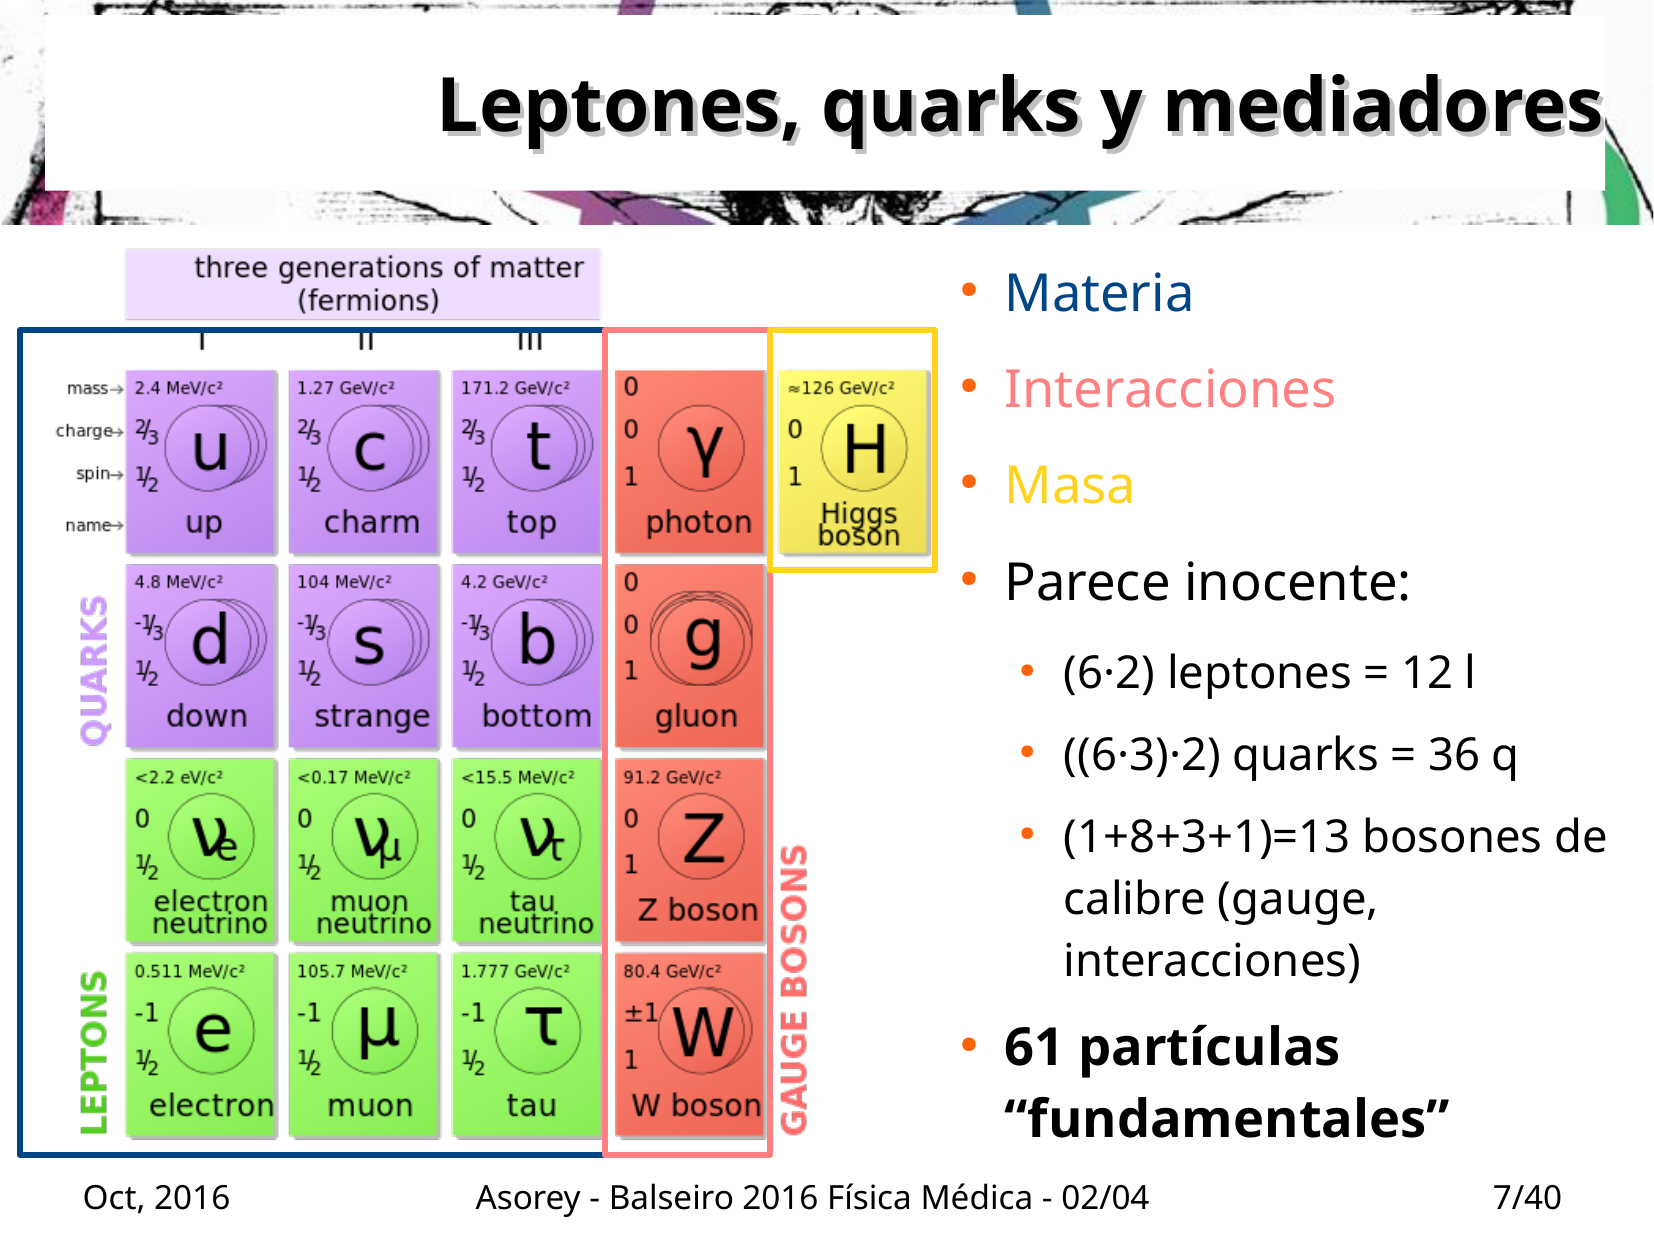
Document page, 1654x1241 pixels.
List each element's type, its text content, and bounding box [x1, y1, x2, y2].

title Leptones, quarks y mediadores [45, 15, 1606, 191]
picture [0, 0, 1654, 1171]
list Materia Interacciones Masa Parece inocente: (6·2) leptones = 12 l ((6·3)·2) quarks = 36 q (1+8+3+1)=13 bosones de calibre (gauge, interacciones) 61 partículas “fundamentales” [991, 255, 1617, 1156]
